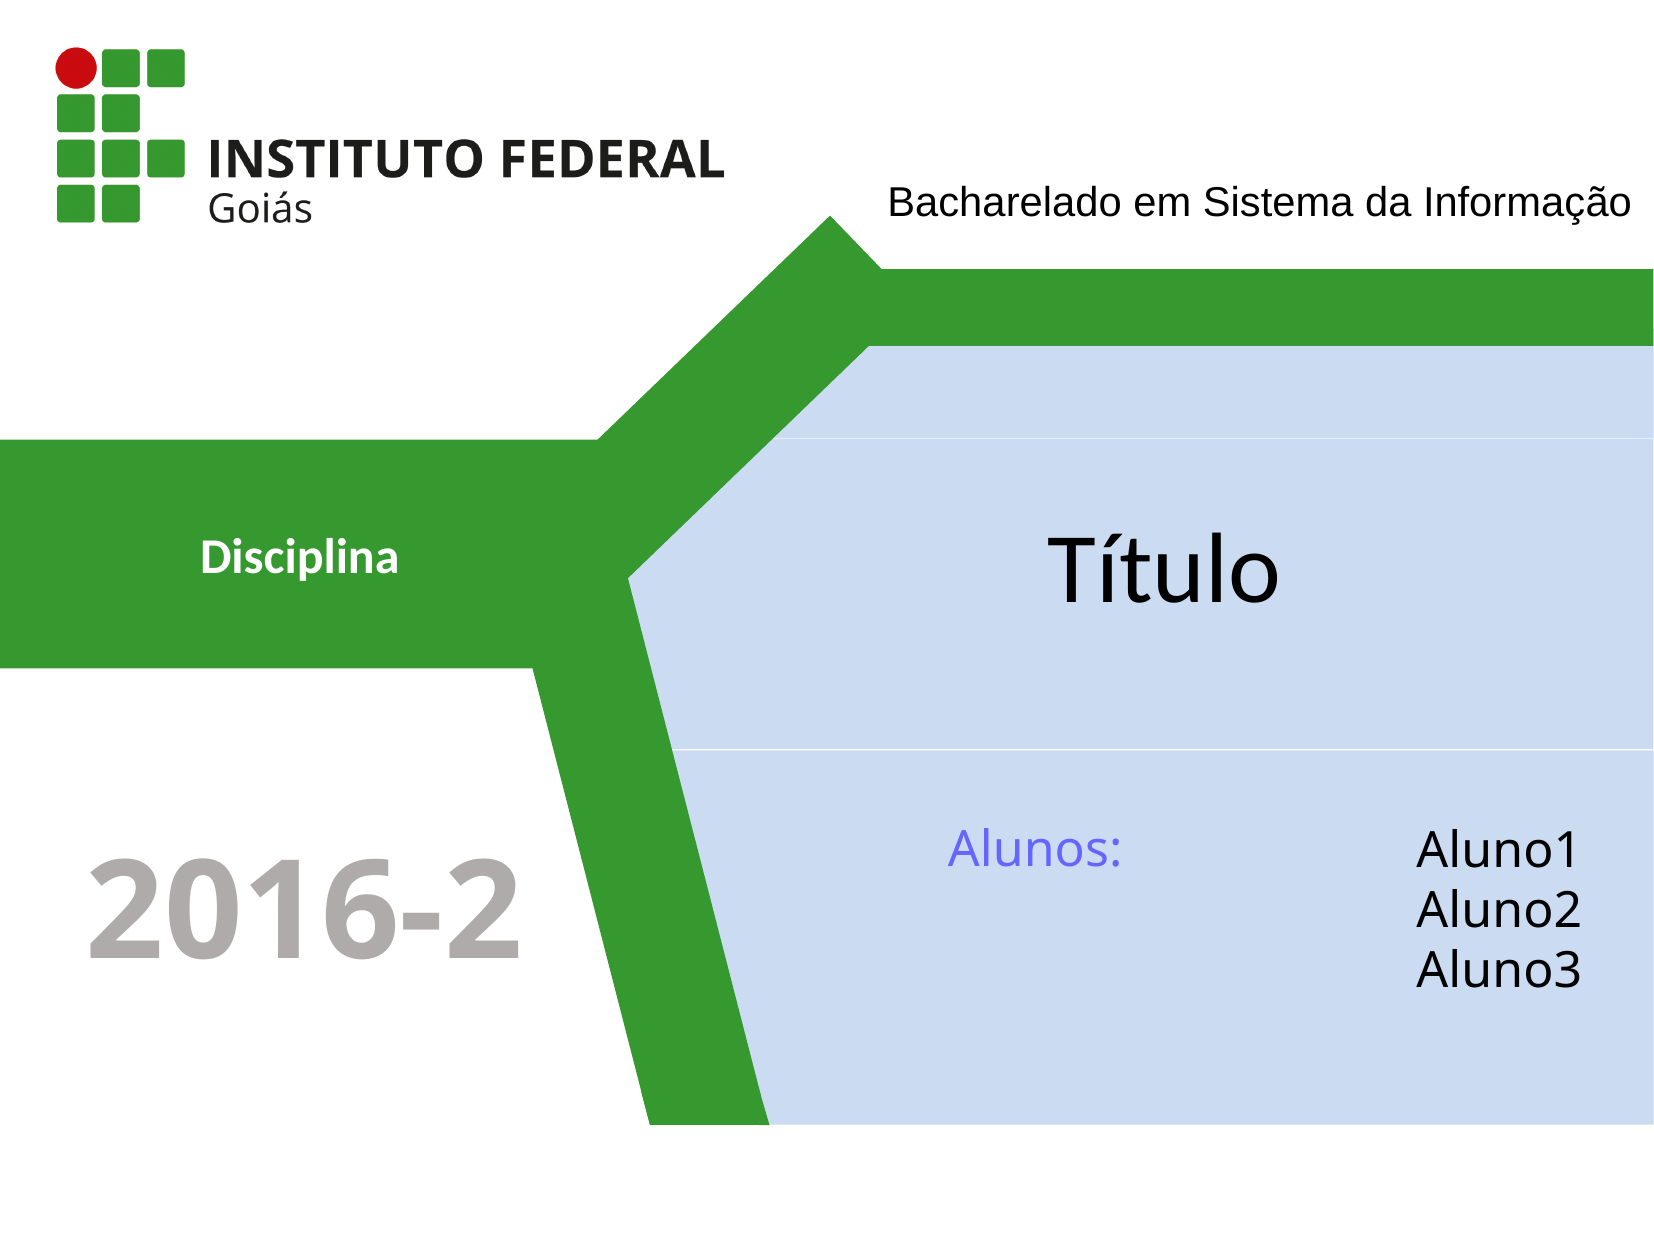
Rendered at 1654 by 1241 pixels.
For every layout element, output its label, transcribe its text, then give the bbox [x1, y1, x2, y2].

text_box Título [664, 495, 1654, 751]
text_box Bacharelado em Sistema da Informação [871, 165, 1648, 236]
text_box [500, 215, 1654, 1126]
text_box 2016-2 [70, 813, 483, 993]
picture [5, 5, 774, 265]
text_box Disciplina [0, 439, 597, 669]
text_box Alunos: [933, 809, 1148, 884]
text_box Aluno1 Aluno2 Aluno3 [1248, 810, 1598, 945]
